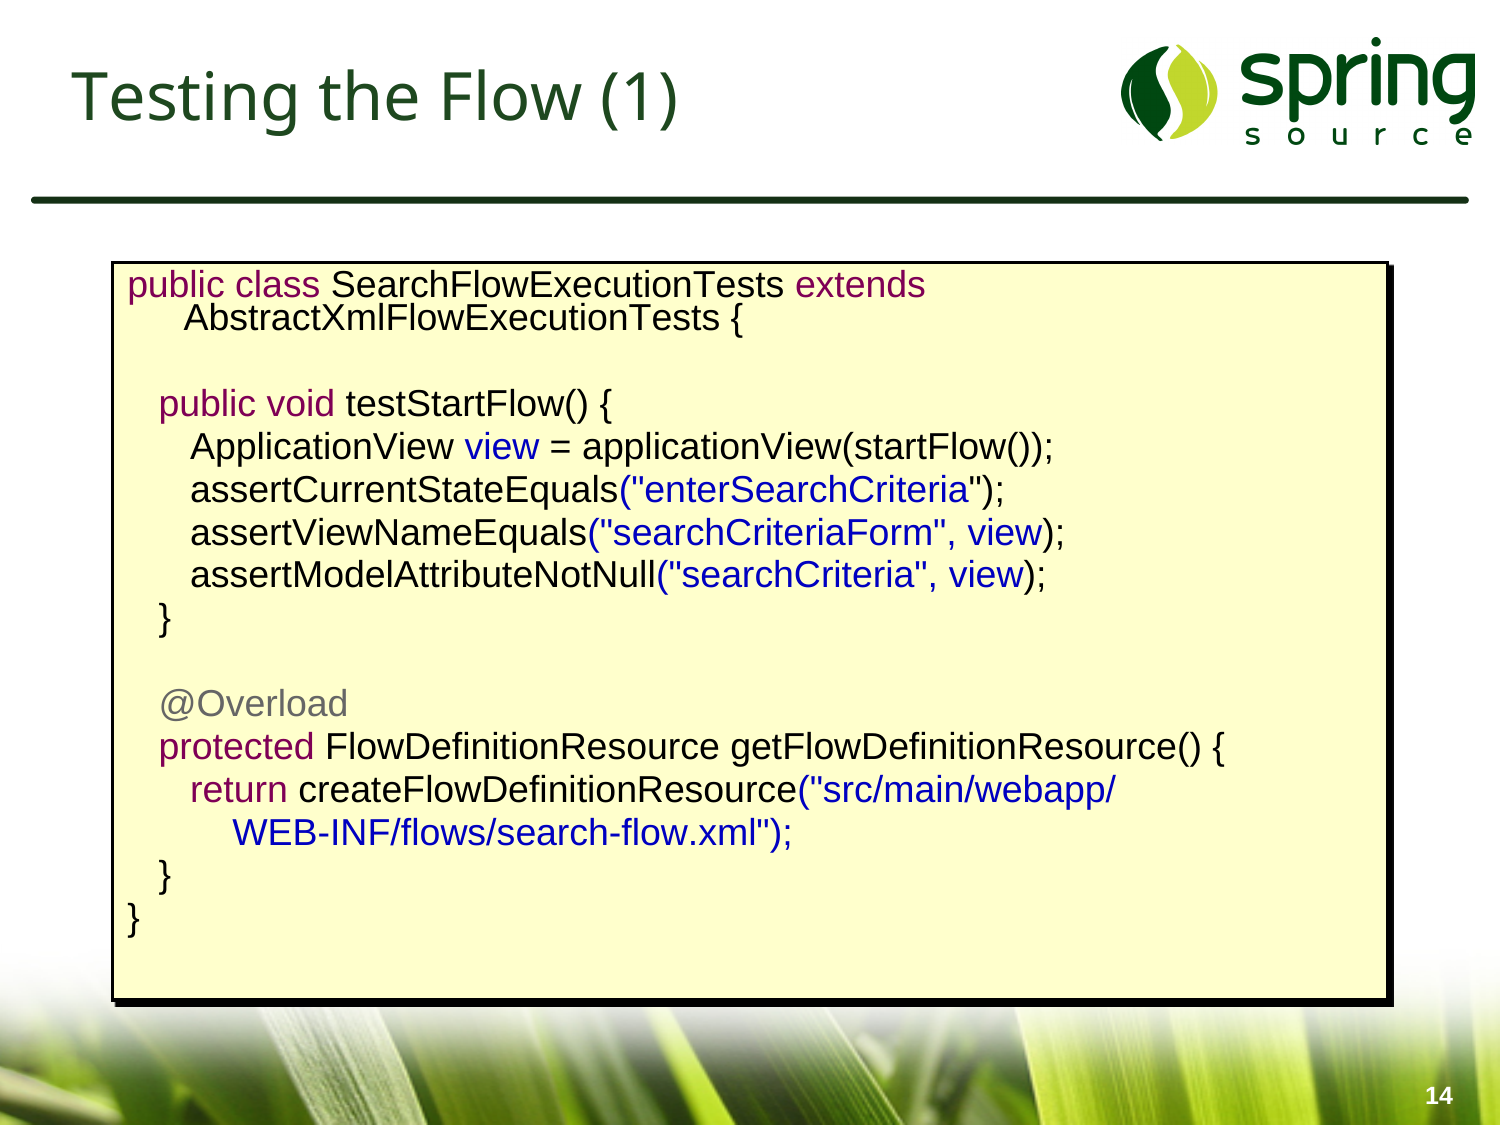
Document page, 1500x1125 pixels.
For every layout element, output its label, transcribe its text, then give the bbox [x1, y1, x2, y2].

list public class SearchFlowExecutionTests extends AbstractXmlFlowExecutionTests { public void testStartFlow() { ApplicationView view = applicationView(startFlow()); assertCurrentStateEquals("enterSearchCriteria"); assertViewNameEquals("searchCriteriaForm", view); assertModelAttributeNotNull("searchCriteria", view); } @Overload protected FlowDefinitionResource getFlowDefinitionResource() { return createFlowDefinitionResource("src/main/webapp/ WEB-INF/flows/search-flow.xml"); } } [112, 262, 1388, 1001]
title Testing the Flow (1) [56, 13, 1089, 176]
picture [0, 944, 1500, 1125]
picture [1121, 37, 1475, 145]
